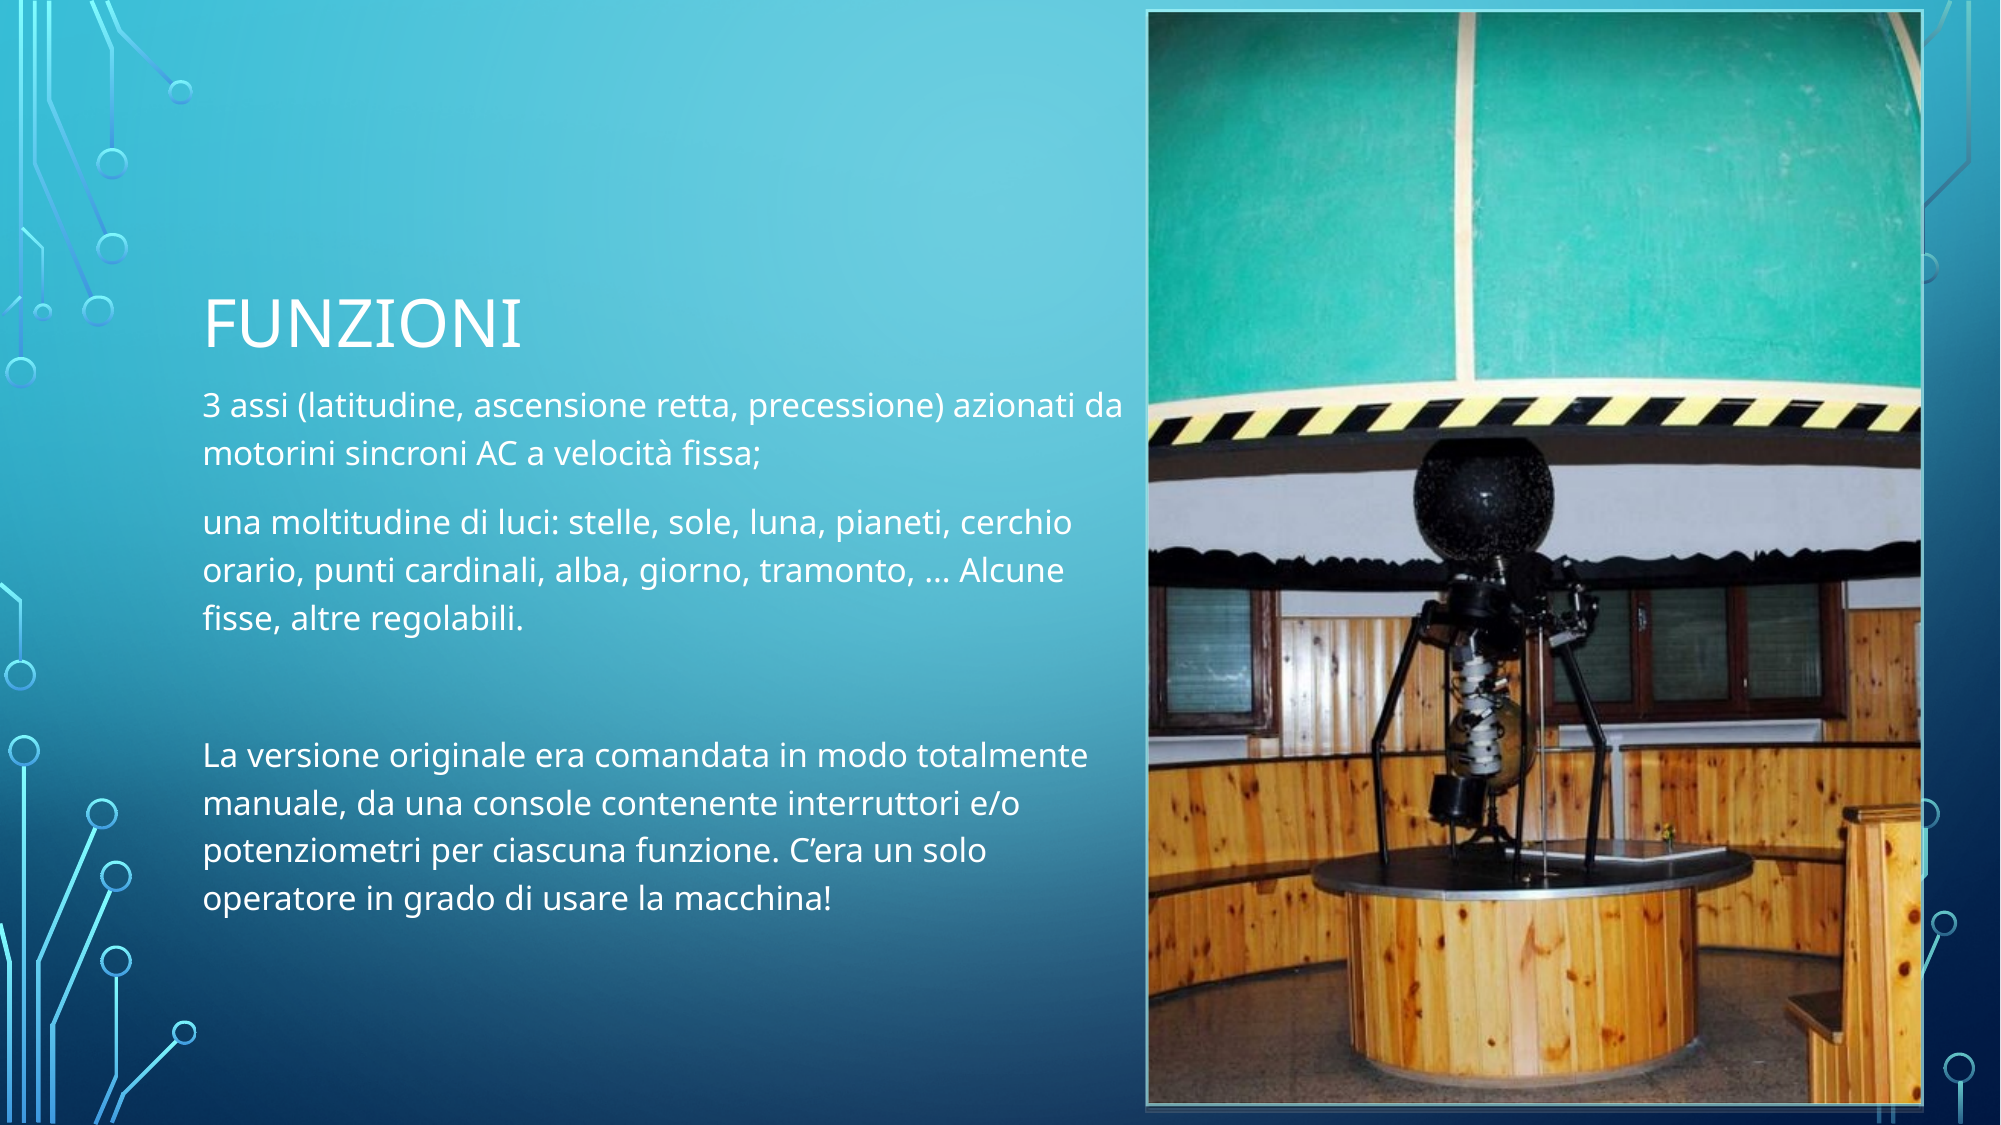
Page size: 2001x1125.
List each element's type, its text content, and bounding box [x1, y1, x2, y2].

picture [1148, 12, 1921, 1104]
list 3 assi (latitudine, ascensione retta, precessione) azionati da motorini sincroni AC a velocità fissa; una moltitudine di luci: stelle, sole, luna, pianeti, cerchio orario, punti cardinali, alba, giorno, tramonto, … Alcune fisse, altre regolabili. La versione originale era comandata in modo totalmente manuale, da una console contenente interruttori e/o potenziometri per ciascuna funzione. C’era un solo operatore in grado di usare la macchina! [187, 369, 1161, 951]
title Funzioni [187, 99, 1145, 369]
